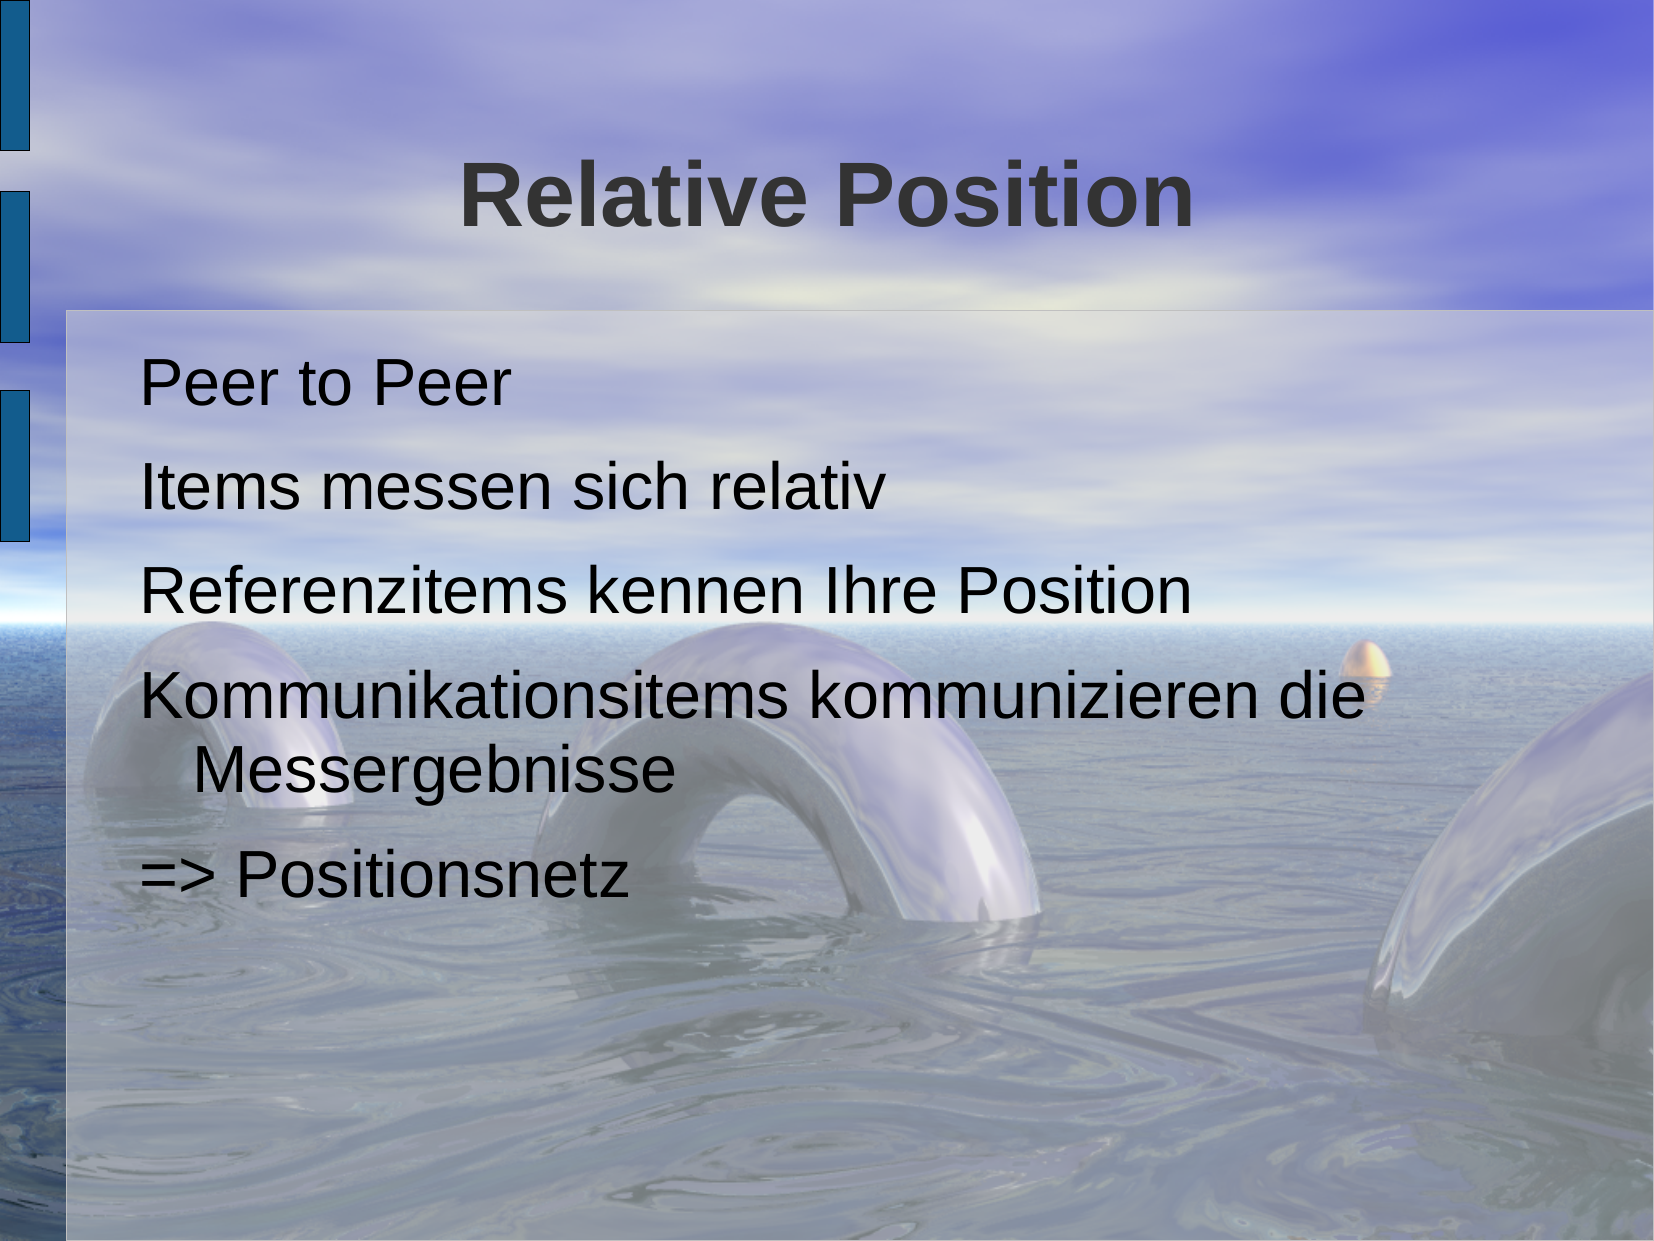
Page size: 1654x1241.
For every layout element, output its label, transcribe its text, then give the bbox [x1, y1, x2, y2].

list Peer to Peer Items messen sich relativ Referenzitems kennen Ihre Position Kommunikationsitems kommunizieren die Messergebnisse => Positionsnetz [121, 344, 1534, 1127]
title Relative Position [121, 91, 1534, 299]
picture [0, 0, 1654, 1241]
